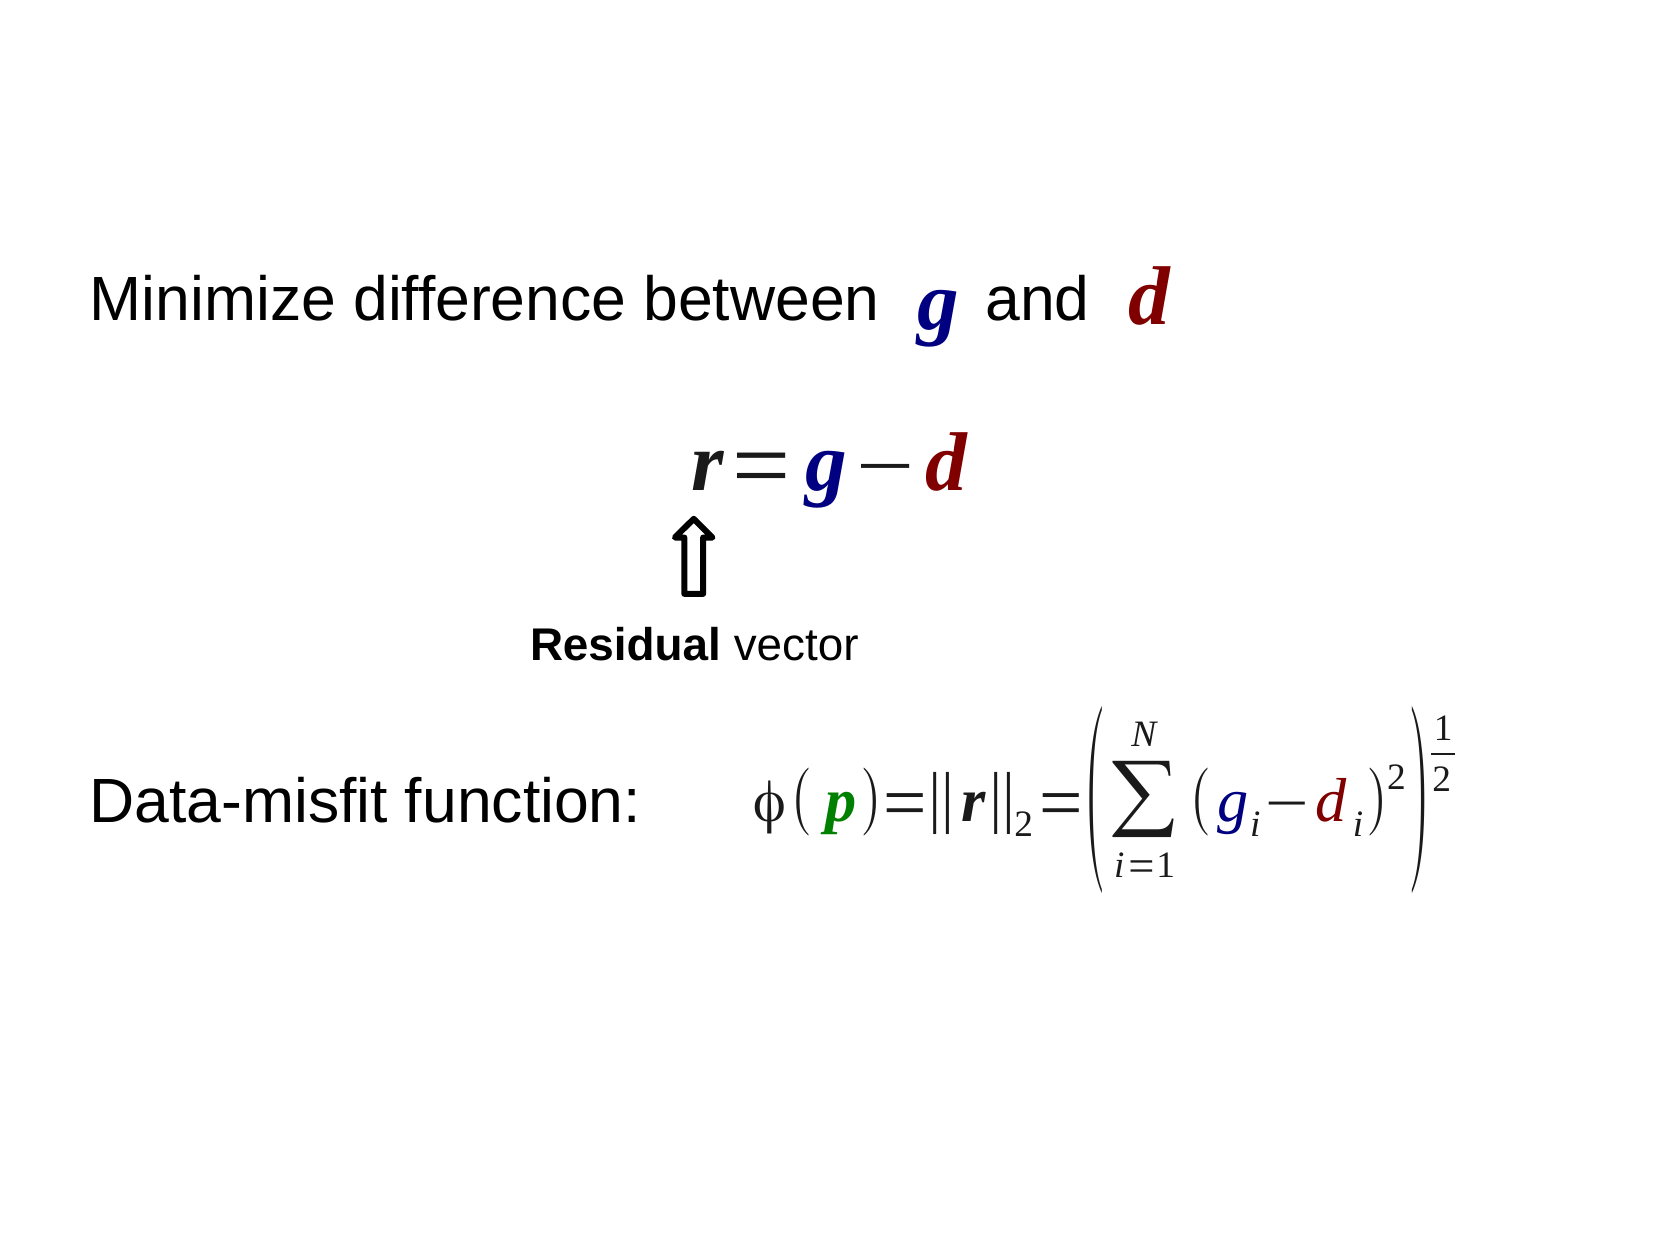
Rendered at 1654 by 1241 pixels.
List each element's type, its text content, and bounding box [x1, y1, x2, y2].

chart [1115, 243, 1176, 351]
chart [903, 249, 966, 357]
text_box Data-misfit function: [75, 758, 659, 926]
text_box Residual vector [515, 611, 873, 686]
chart [679, 409, 974, 517]
text_box Minimize difference between [75, 256, 897, 350]
text_box and [970, 256, 1105, 350]
chart [746, 703, 1463, 897]
